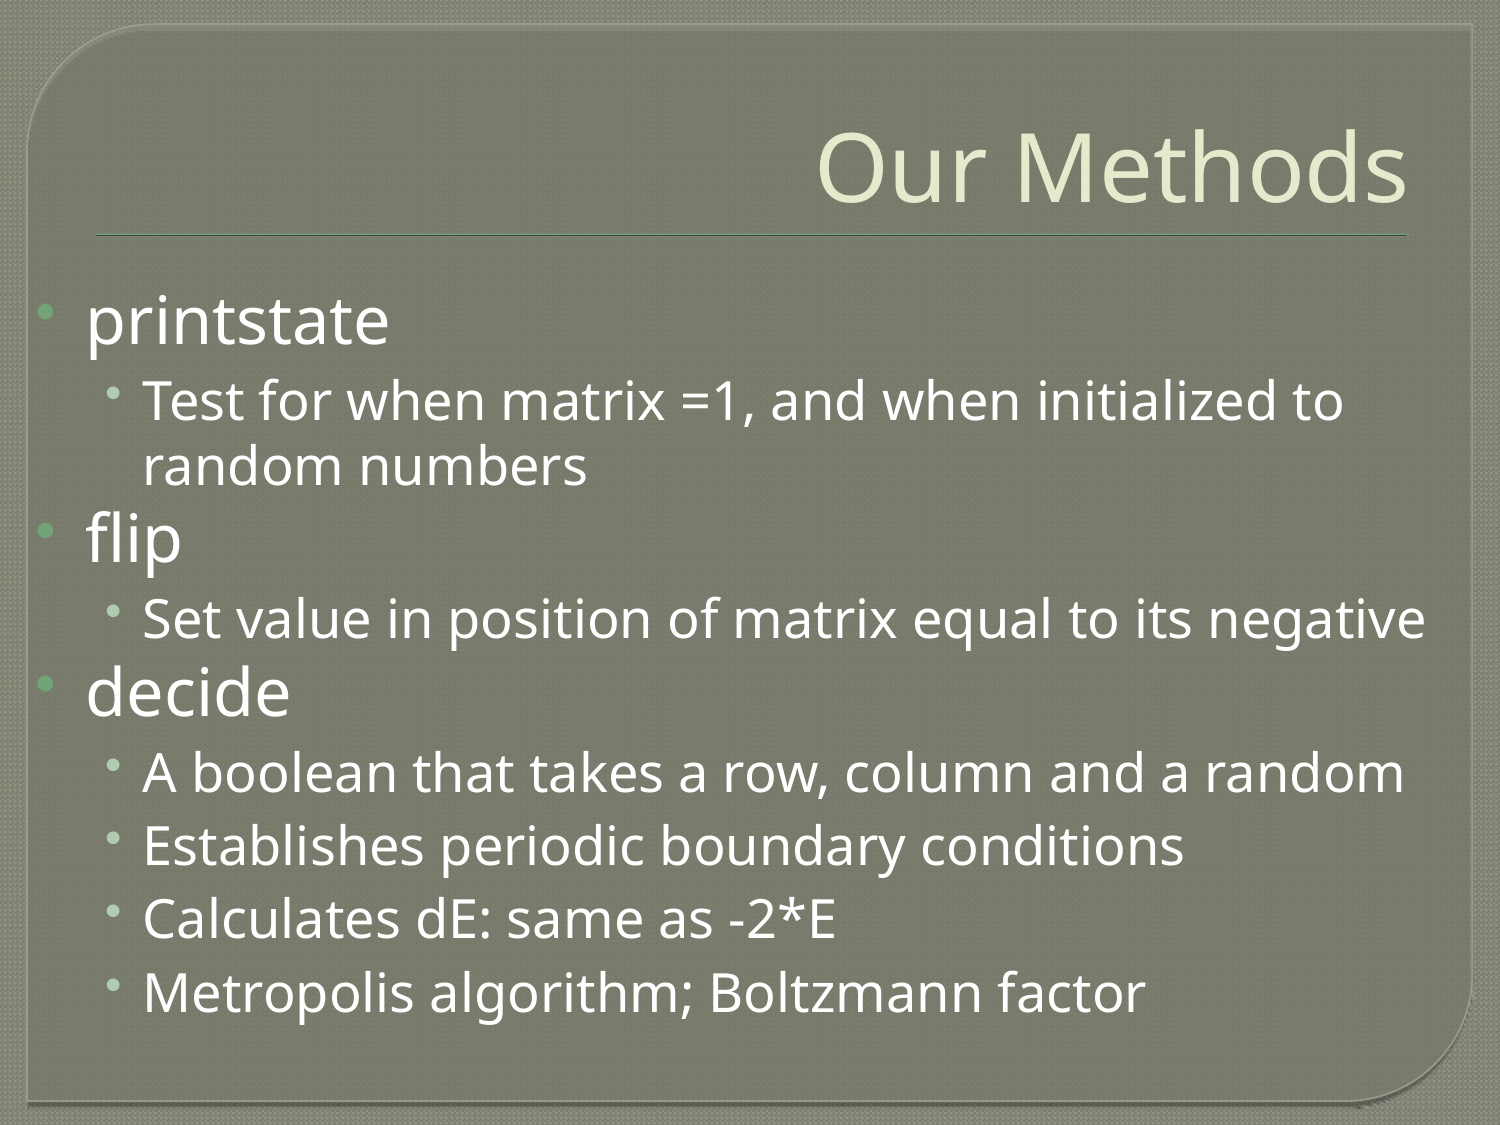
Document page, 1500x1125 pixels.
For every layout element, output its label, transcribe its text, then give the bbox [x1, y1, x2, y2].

list printstate Test for when matrix =1, and when initialized to random numbers flip Set value in position of matrix equal to its negative decide A boolean that takes a row, column and a random Establishes periodic boundary conditions Calculates dE: same as -2*E Metropolis algorithm; Boltzmann factor [22, 270, 1455, 1105]
picture [0, 0, 1500, 1125]
title Our Methods [75, 41, 1425, 230]
